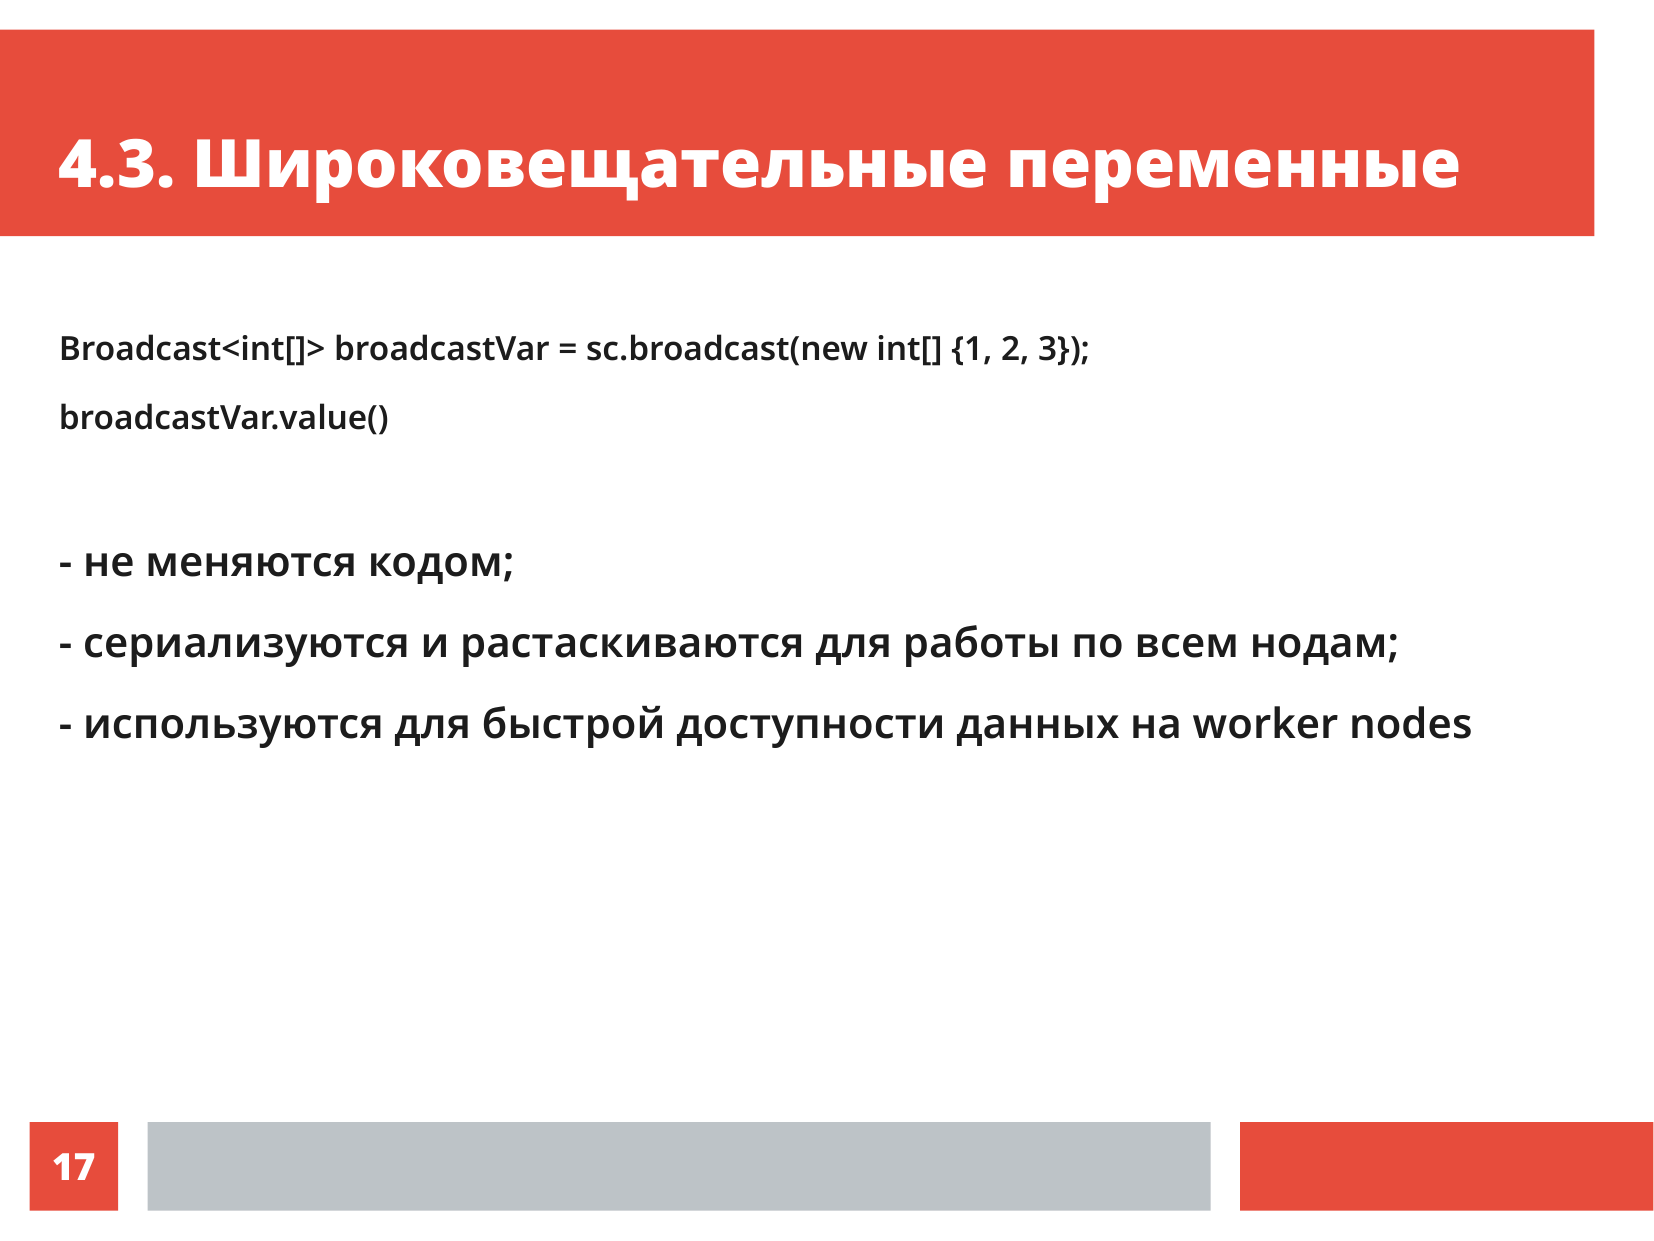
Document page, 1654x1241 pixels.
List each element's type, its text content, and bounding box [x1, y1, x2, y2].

title 4.3. Широковещательные переменные [59, 59, 1595, 207]
list Broadcast<int[]> broadcastVar = sc.broadcast(new int[] {1, 2, 3}); broadcastVar.value() - не меняются кодом; - сериализуются и растаскиваются для работы по всем нодам; - используются для быстрой доступности данных на worker nodes [59, 324, 1565, 1093]
